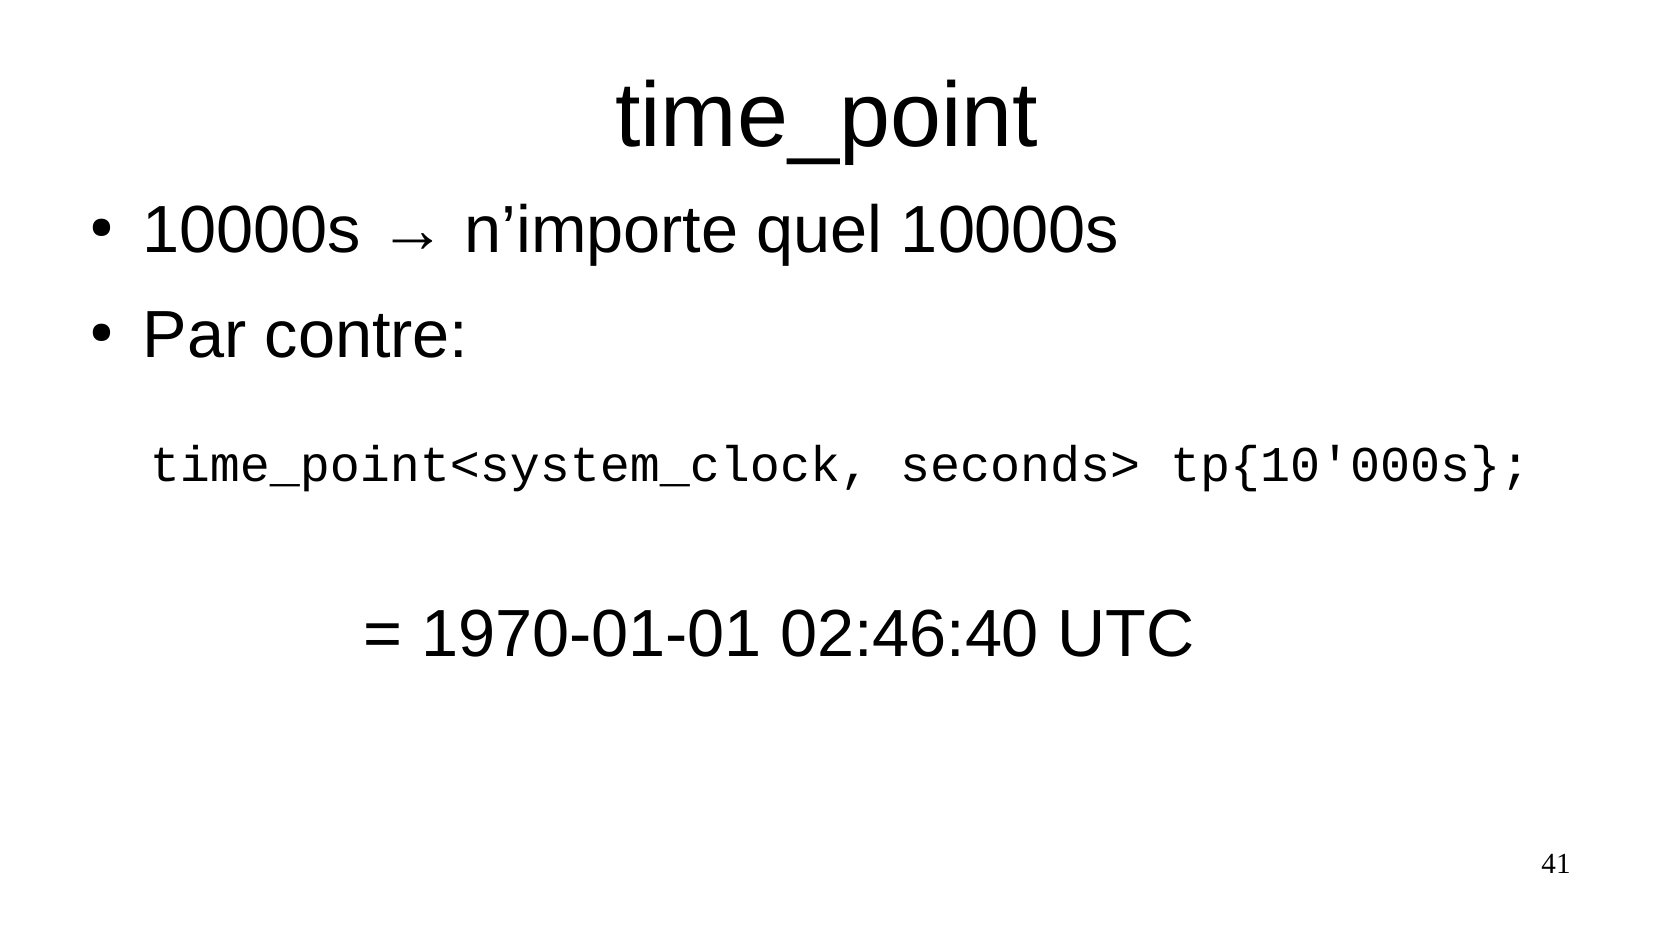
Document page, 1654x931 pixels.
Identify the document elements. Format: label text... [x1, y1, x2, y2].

title time_point [82, 37, 1571, 193]
text_box time_point<system_clock, seconds> tp{10'000s}; [135, 432, 1654, 856]
list 10000s → n’importe quel 10000s Par contre: = 1970-01-01 02:46:40 UTC [71, 192, 1561, 732]
